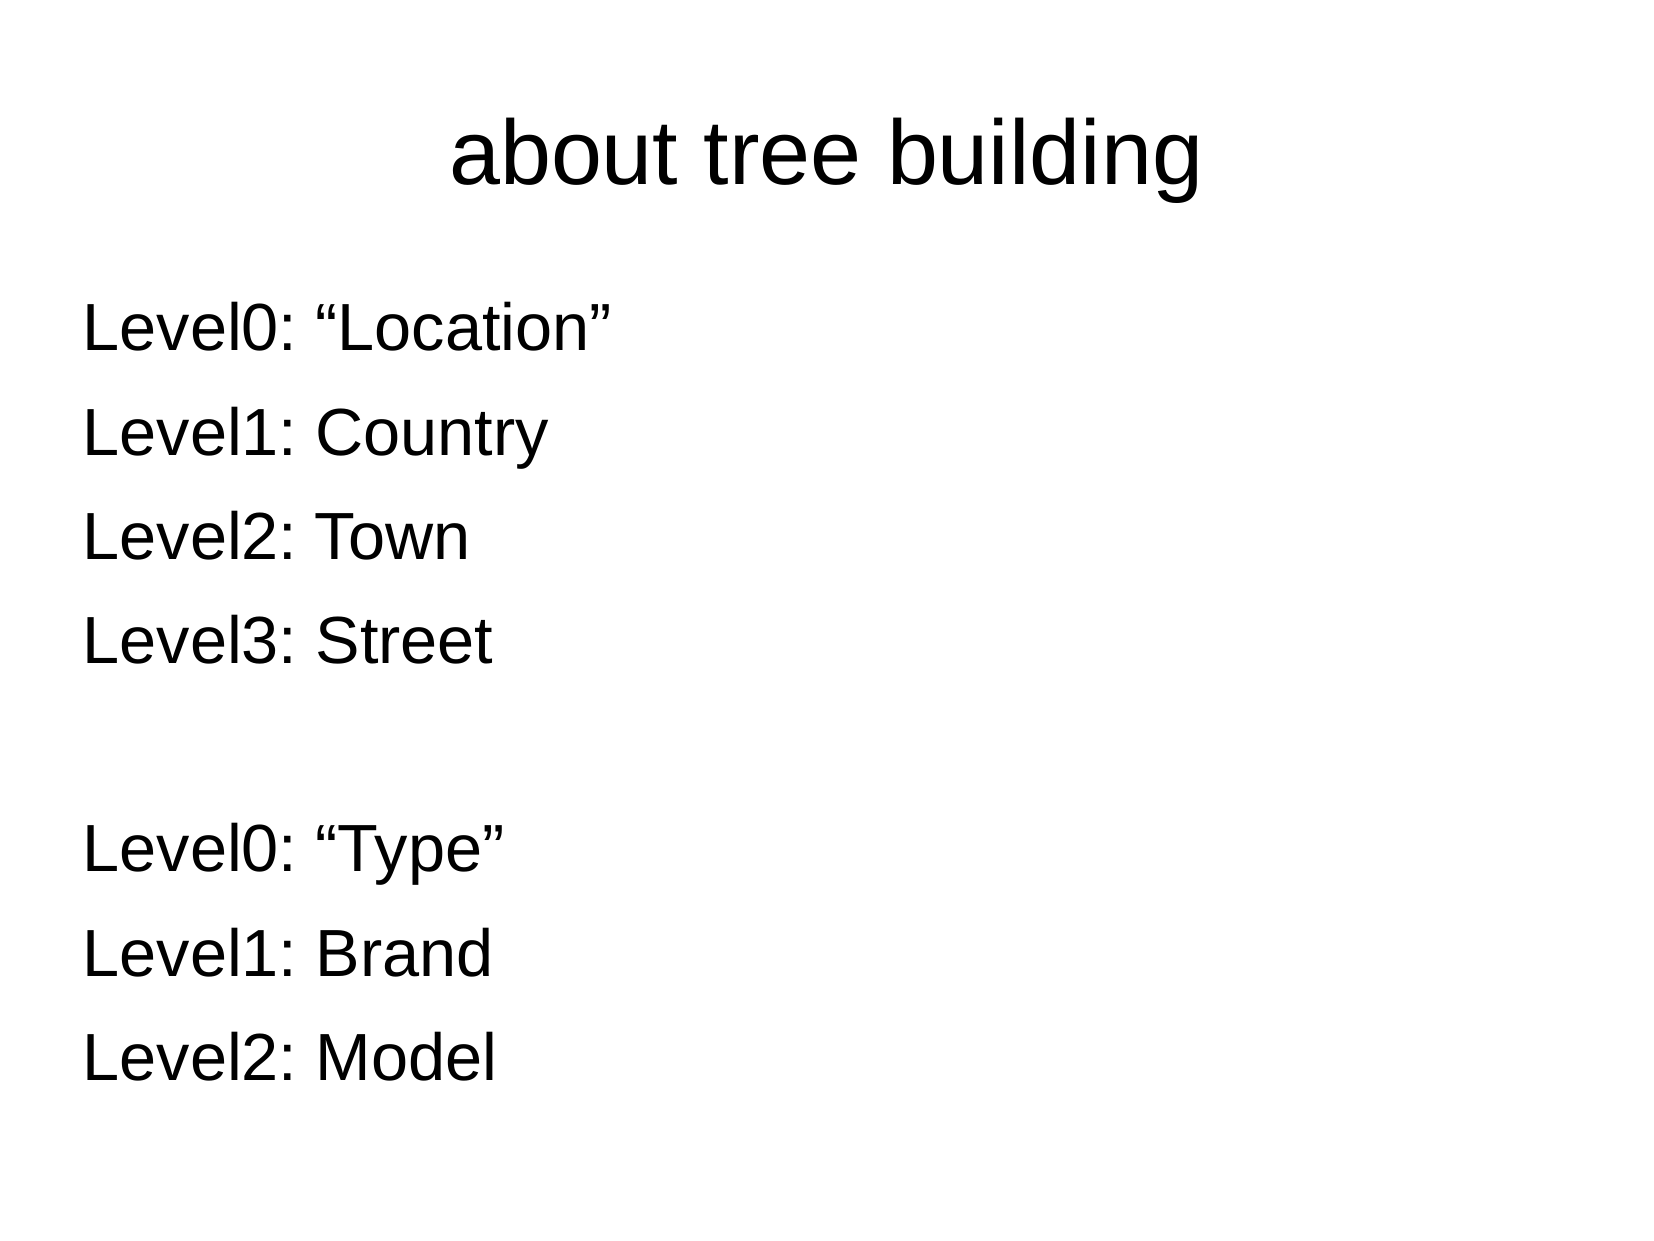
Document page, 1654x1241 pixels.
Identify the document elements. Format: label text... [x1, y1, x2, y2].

list Level0: “Location” Level1: Country Level2: Town Level3: Street Level0: “Type” Level1: Brand Level2: Model [82, 290, 1571, 1109]
title about tree building [82, 49, 1571, 257]
